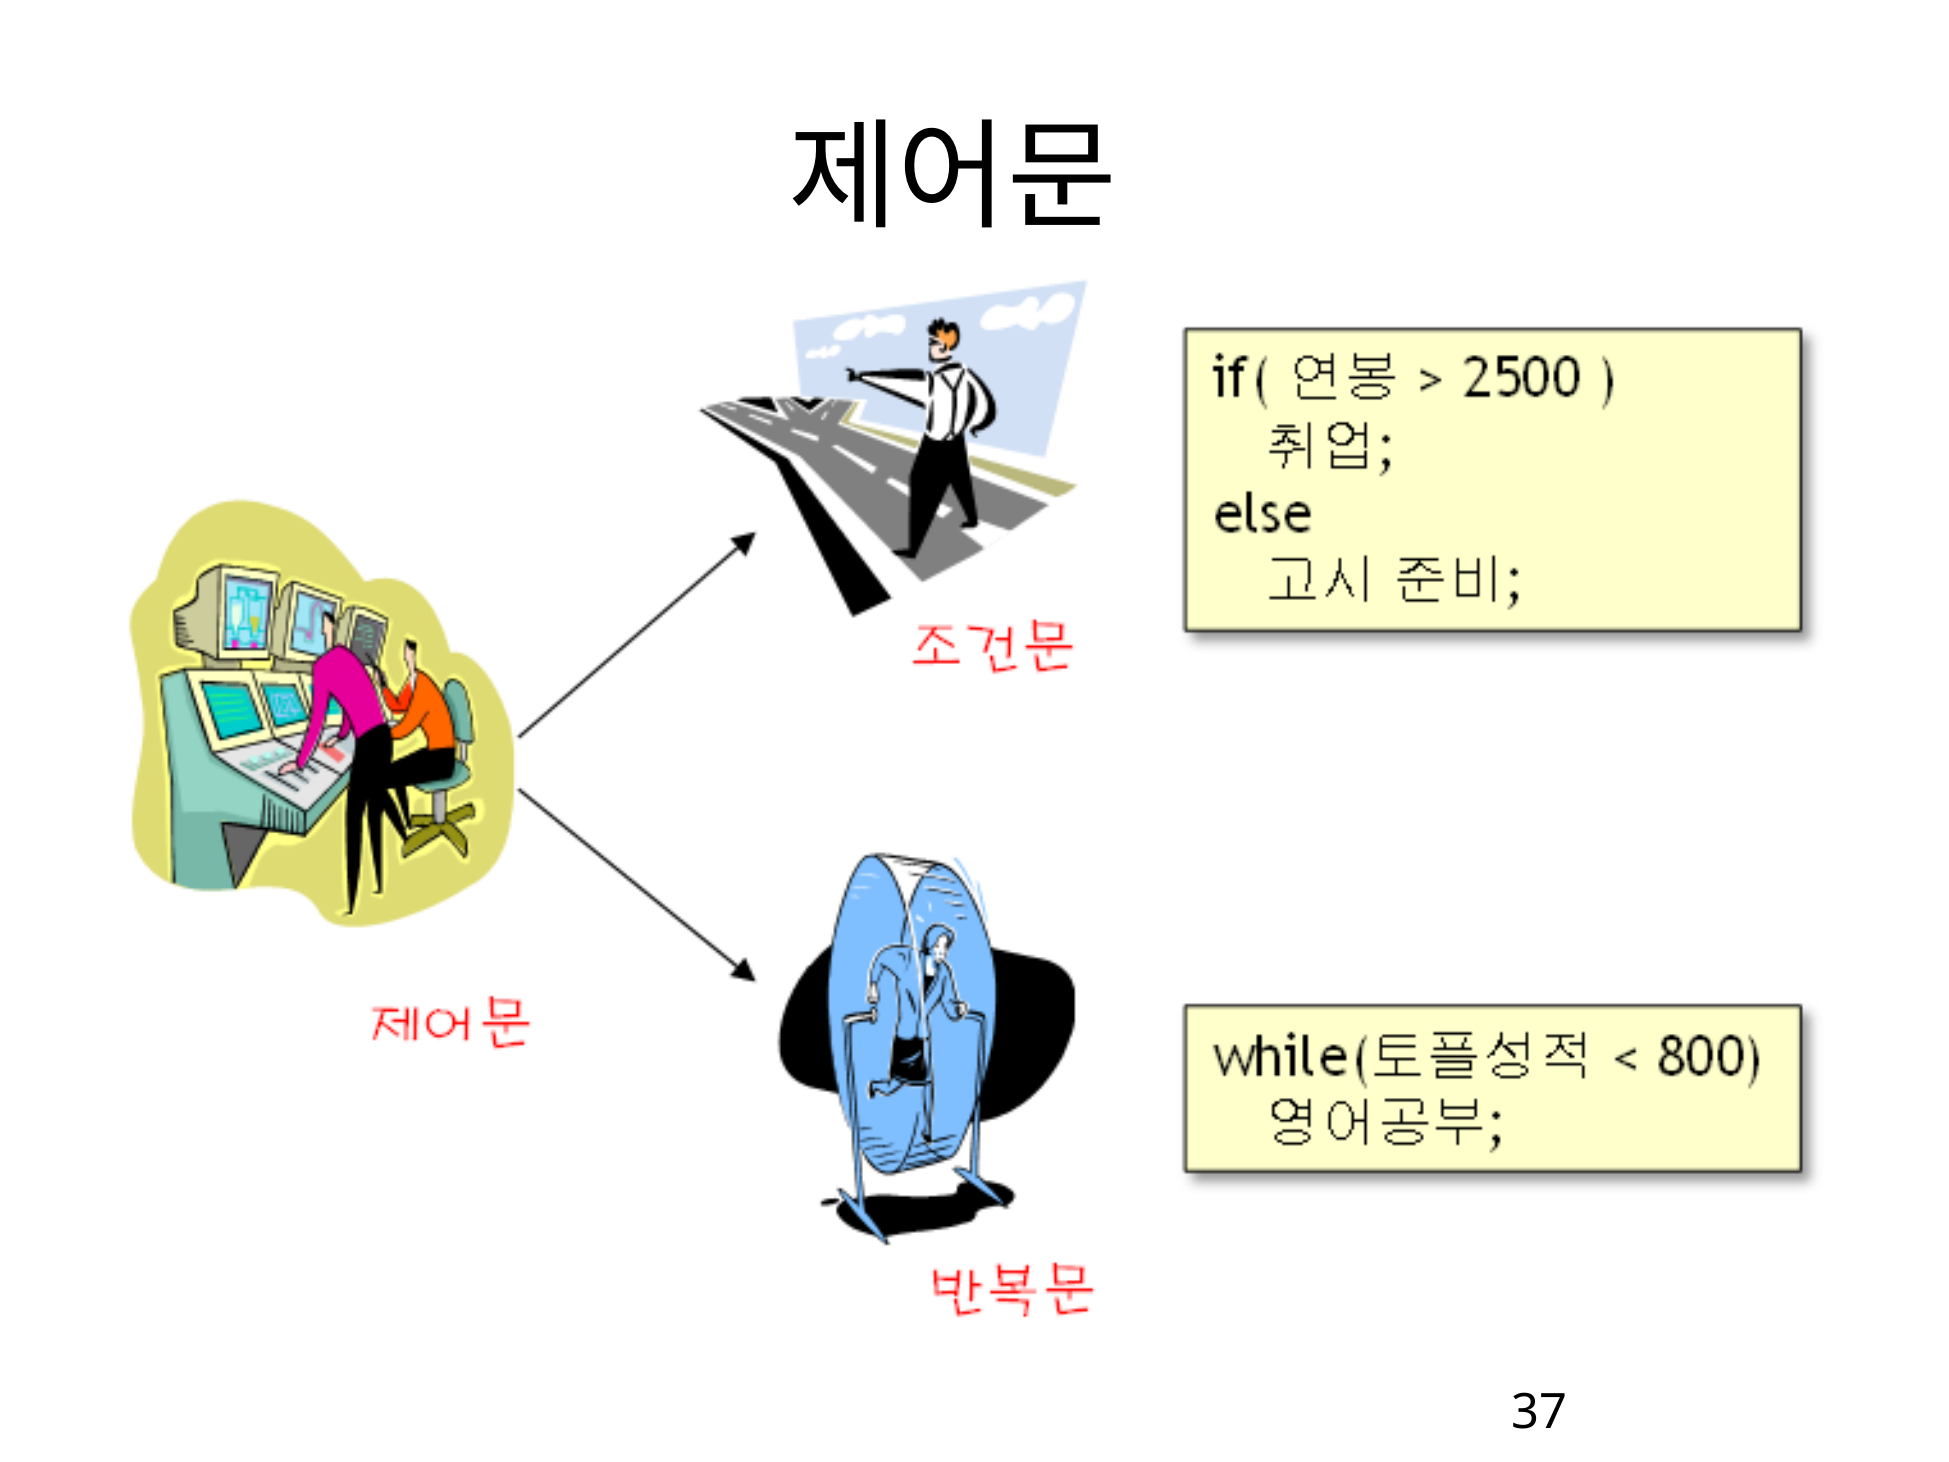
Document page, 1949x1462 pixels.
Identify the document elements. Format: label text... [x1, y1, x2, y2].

slide_number <숫자> [1496, 1372, 1899, 1462]
title 제어문 [156, 92, 1749, 254]
picture [97, 254, 1862, 1343]
